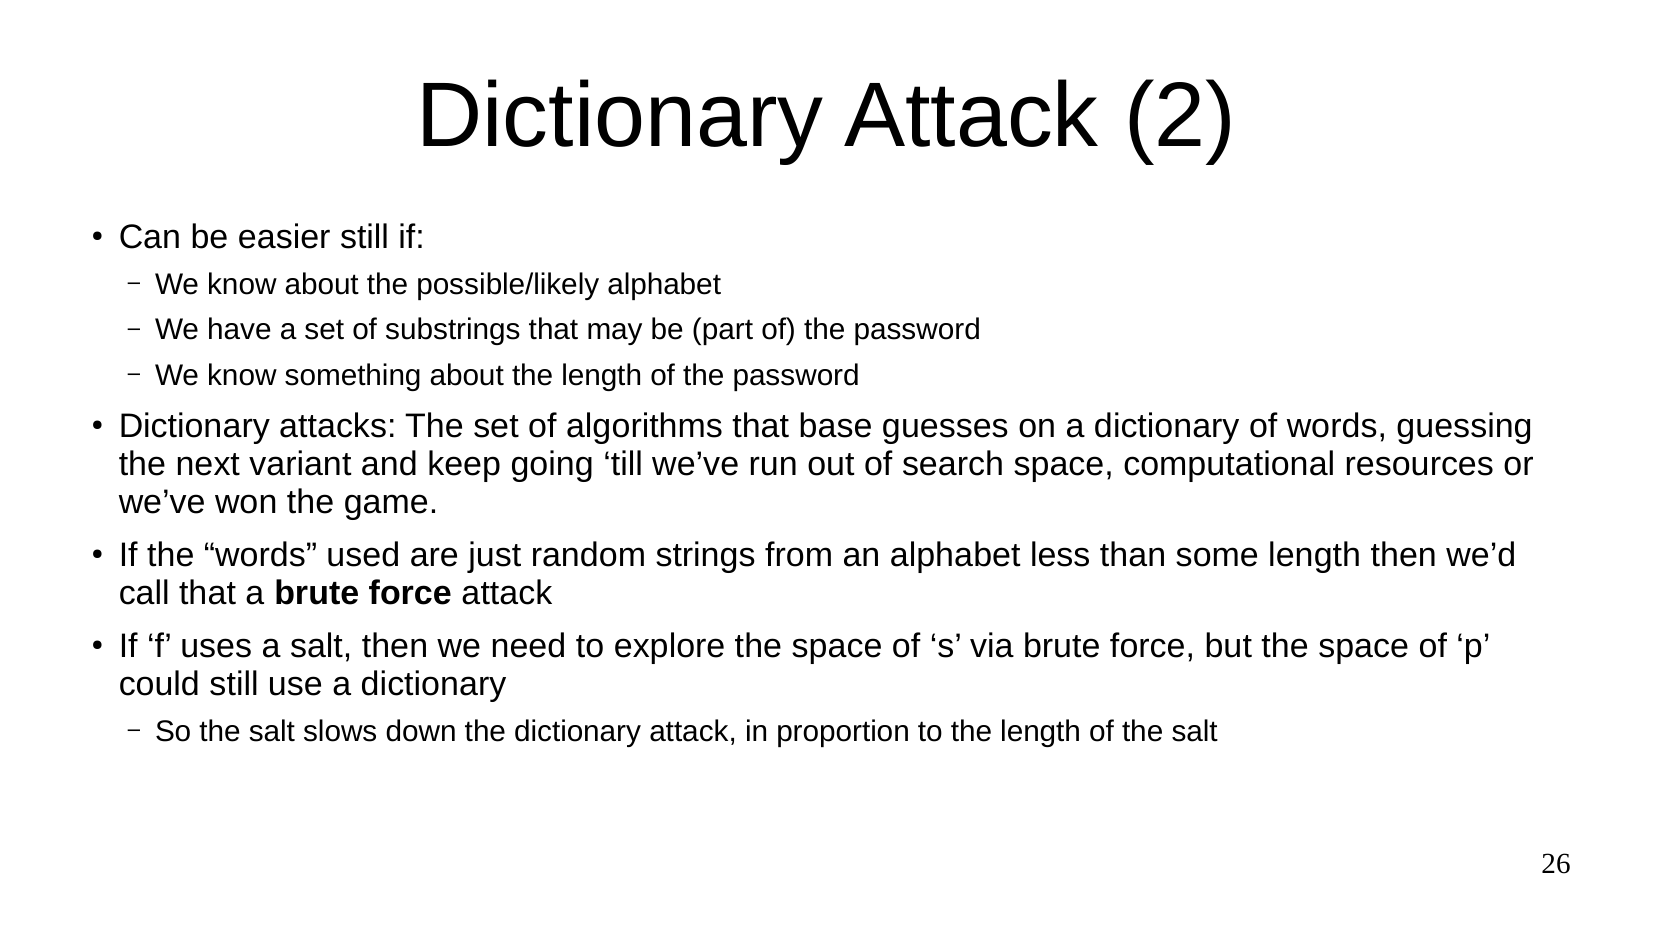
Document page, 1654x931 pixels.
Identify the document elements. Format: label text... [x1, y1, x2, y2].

title Dictionary Attack (2) [82, 37, 1571, 193]
list Can be easier still if: We know about the possible/likely alphabet We have a set of substrings that may be (part of) the password We know something about the length of the password Dictionary attacks: The set of algorithms that base guesses on a dictionary of words, guessing the next variant and keep going ‘till we’ve run out of search space, computational resources or we’ve won the game. If the “words” used are just random strings from an alphabet less than some length then we’d call that a brute force attack If ‘f’ uses a salt, then we need to explore the space of ‘s’ via brute force, but the space of ‘p’ could still use a dictionary So the salt slows down the dictionary attack, in proportion to the length of the salt [82, 217, 1571, 758]
